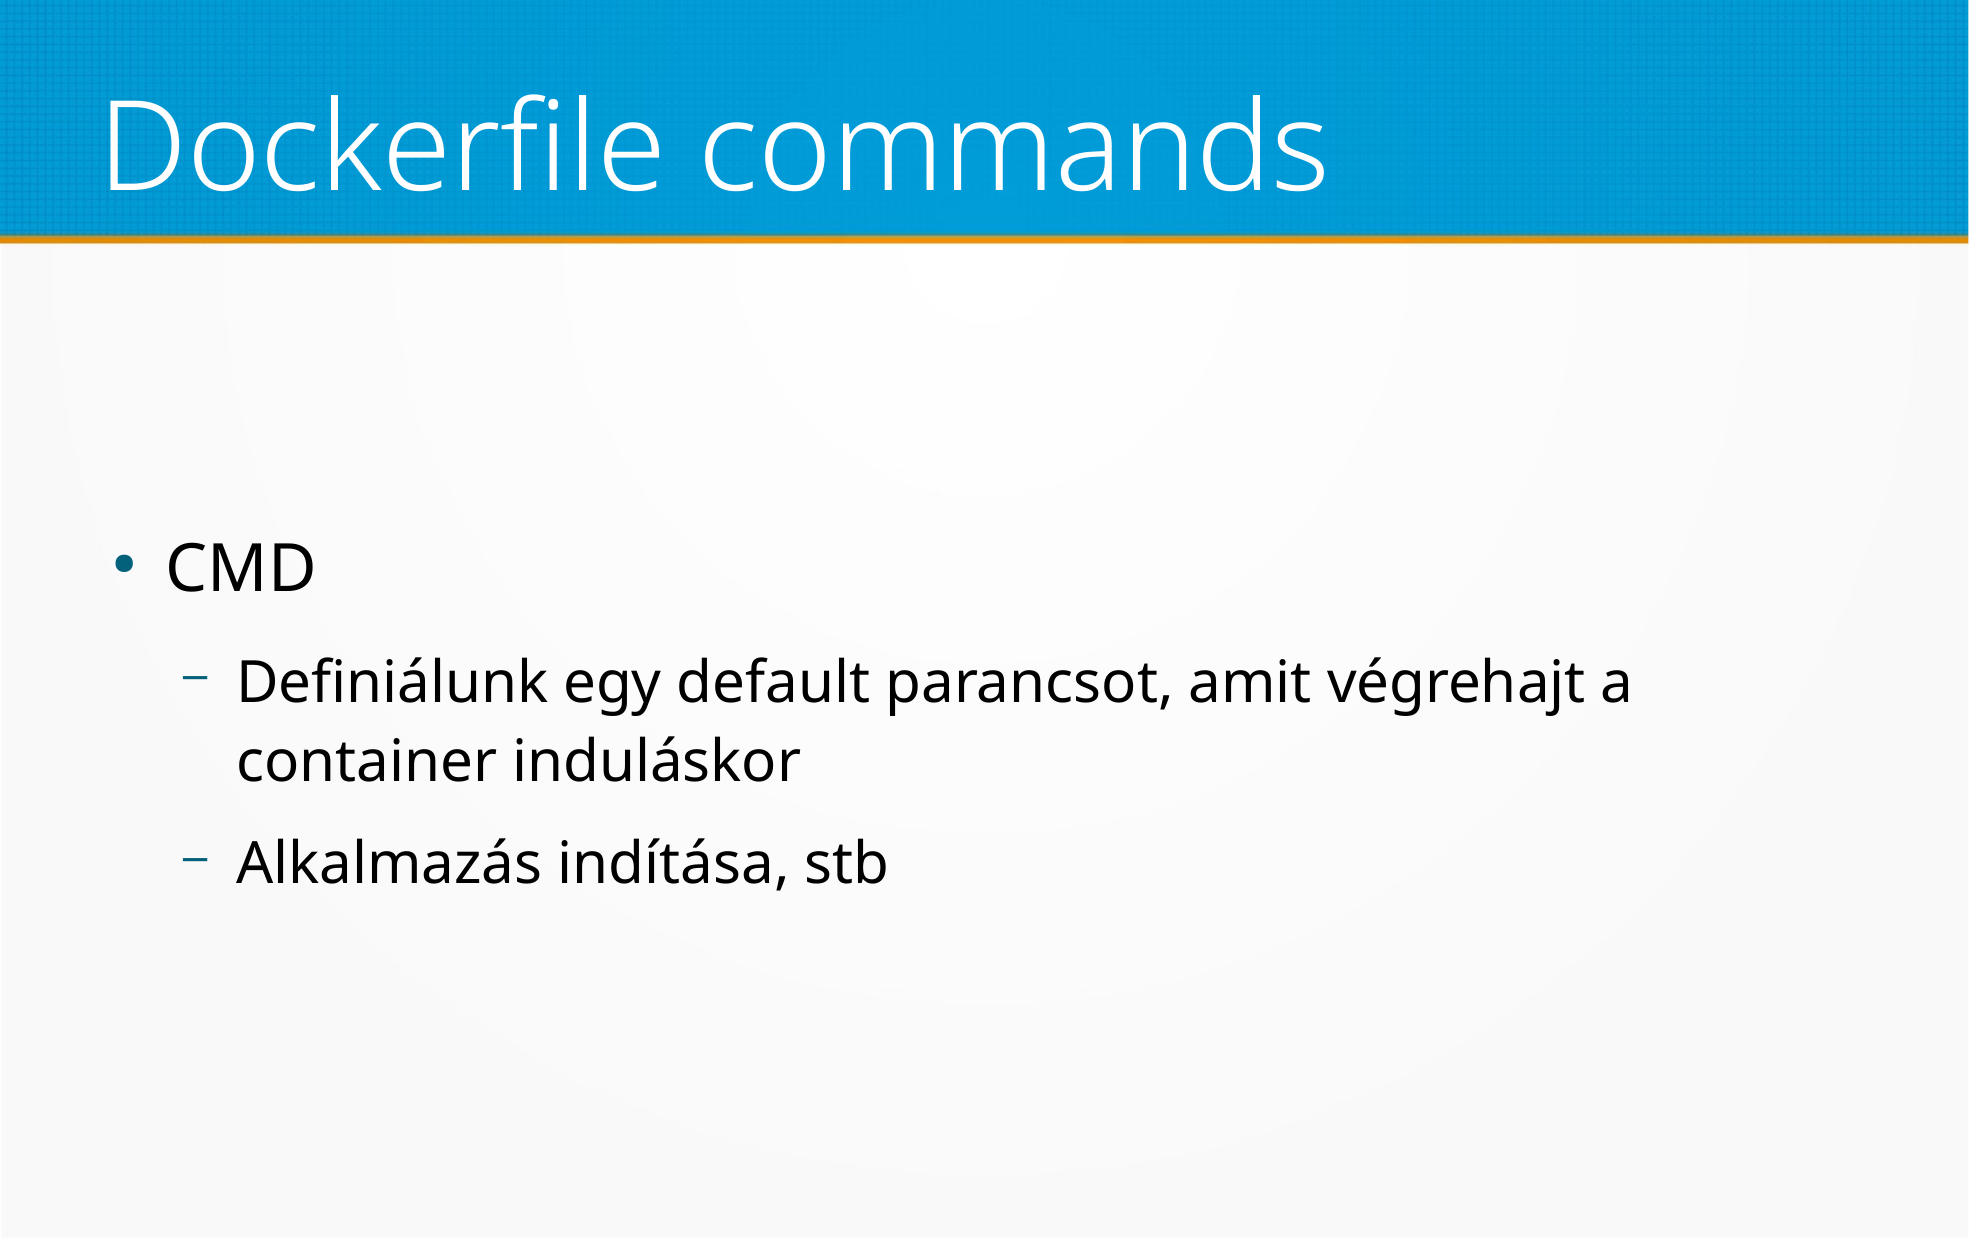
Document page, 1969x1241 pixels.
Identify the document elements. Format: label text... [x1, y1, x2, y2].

picture [0, 233, 1969, 1241]
title Dockerfile commands [98, 19, 1870, 227]
list CMD Definiálunk egy default parancsot, amit végrehajt a container induláskor Alkalmazás indítása, stb [94, 519, 1857, 969]
